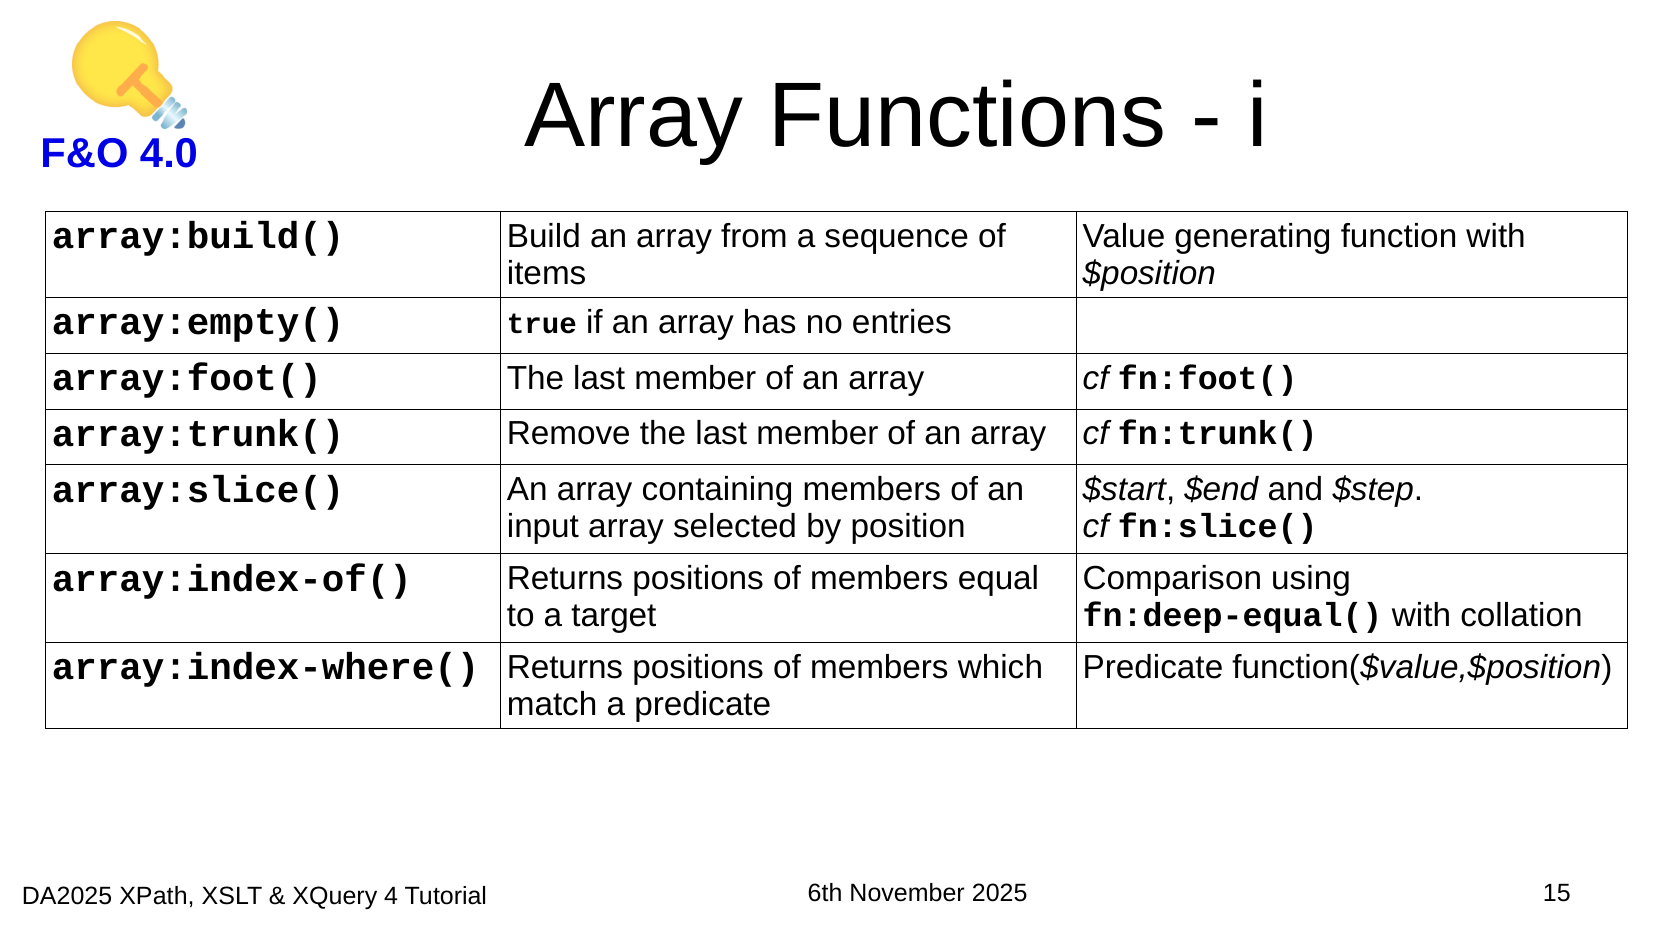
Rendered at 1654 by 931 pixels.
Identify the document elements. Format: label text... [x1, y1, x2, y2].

table_cell array:foot() [46, 354, 500, 409]
table_cell cf fn:foot() [1077, 354, 1627, 409]
table_cell An array containing members of an input array selected by position [501, 465, 1076, 553]
table_cell $start, $end and $step. cf fn:slice() [1077, 465, 1627, 553]
picture [72, 21, 187, 129]
table_cell array:trunk() [46, 410, 500, 464]
table_cell array:index-where() [46, 643, 500, 728]
table_cell array:empty() [46, 298, 500, 353]
table_cell array:slice() [46, 465, 500, 553]
table_cell Returns positions of members which match a predicate [501, 643, 1076, 728]
table_cell Remove the last member of an array [501, 410, 1076, 464]
table_header Build an array from a sequence of items [501, 212, 1076, 297]
table_header Value generating function with $position [1077, 212, 1627, 297]
table_header array:build() [46, 212, 500, 297]
table_cell Predicate function($value,$position) [1077, 643, 1627, 728]
table_cell Comparison using fn:deep-equal() with collation [1077, 554, 1627, 642]
table_cell true if an array has no entries [501, 298, 1076, 353]
table_cell Returns positions of members equal to a target [501, 554, 1076, 642]
table_cell cf fn:trunk() [1077, 410, 1627, 464]
table_cell [1077, 298, 1627, 353]
table_cell array:index-of() [46, 554, 500, 642]
title Array Functions - i [222, 37, 1571, 193]
table_cell The last member of an array [501, 354, 1076, 409]
